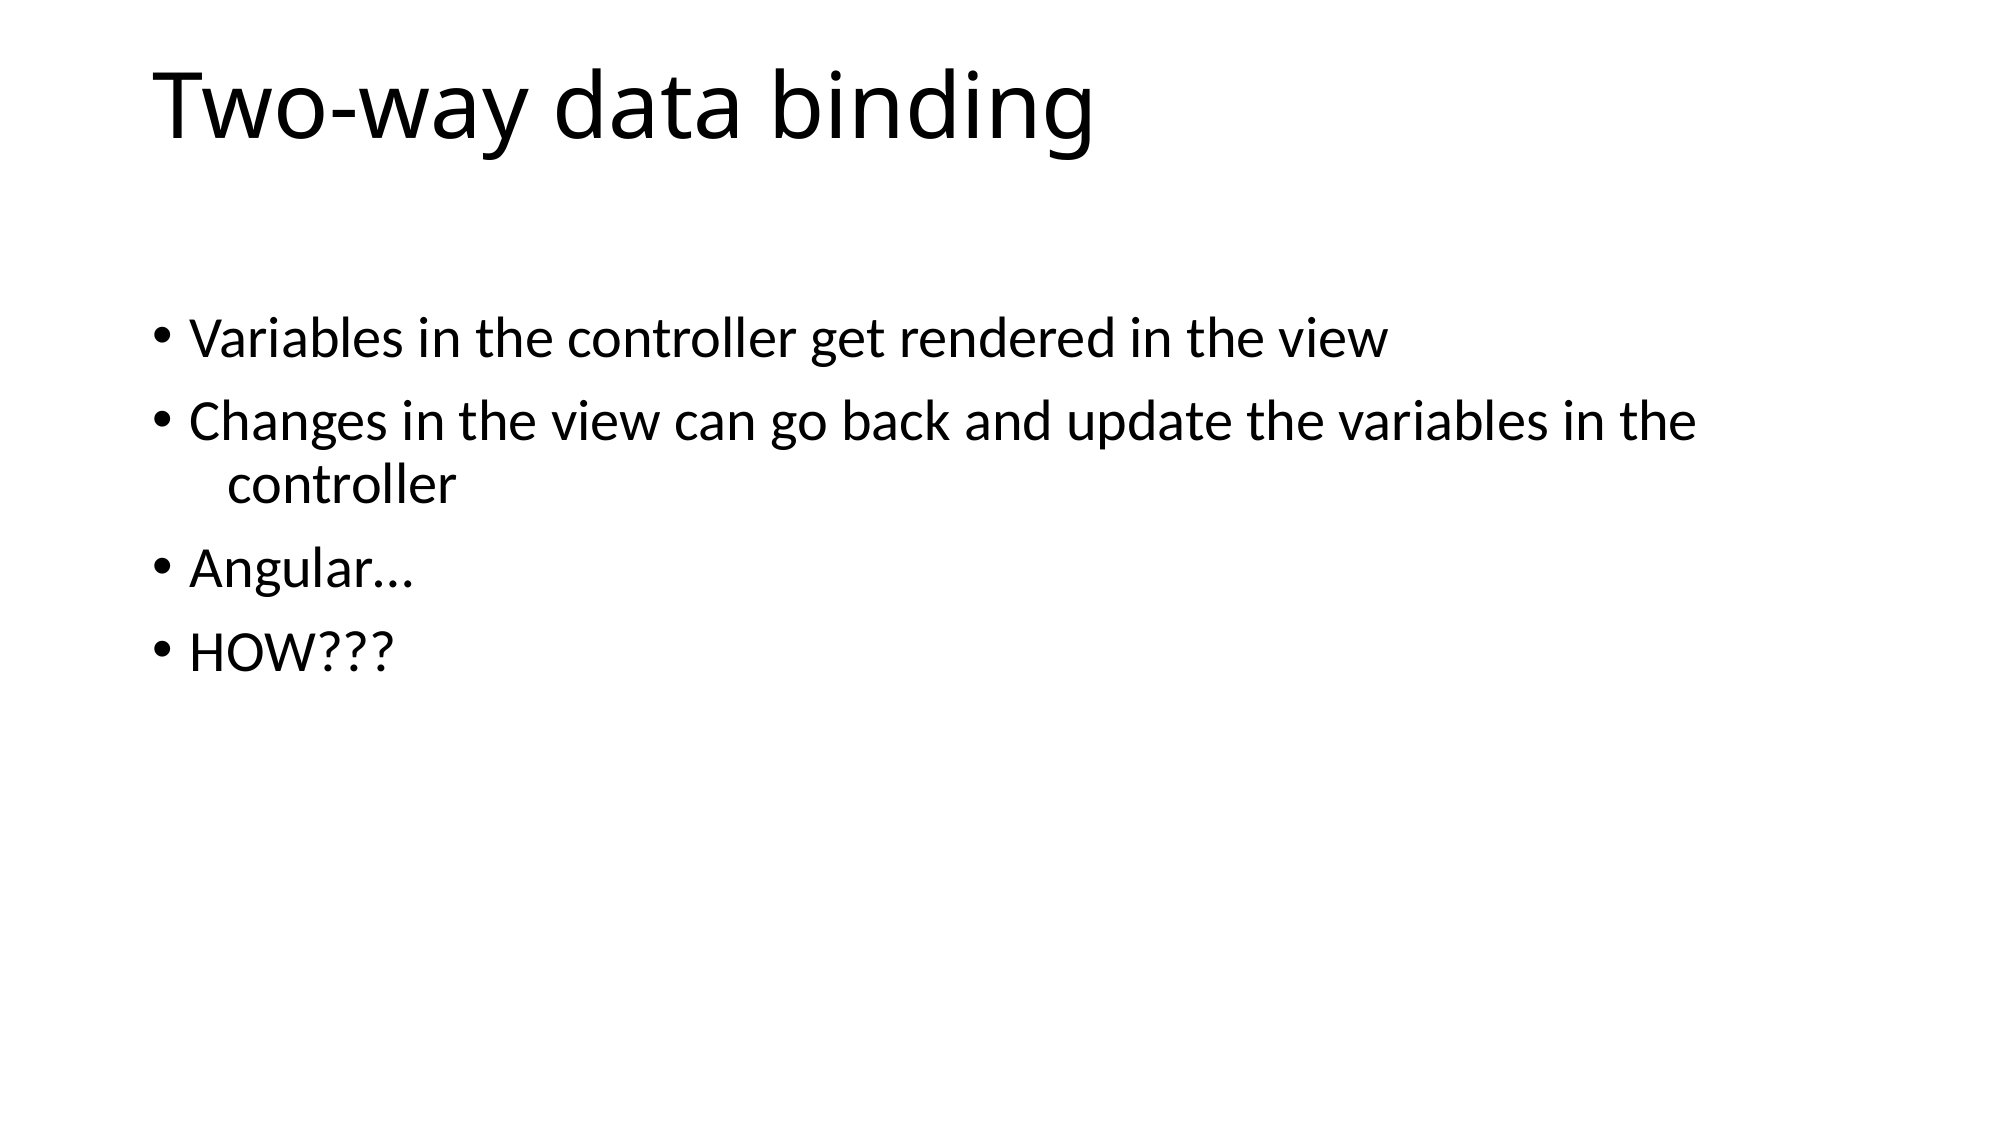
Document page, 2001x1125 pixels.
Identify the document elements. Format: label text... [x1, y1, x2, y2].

list Variables in the controller get rendered in the view Changes in the view can go back and update the variables in the controller Angular… HOW??? [137, 299, 1863, 1014]
title Two-way data binding [137, 0, 1863, 218]
